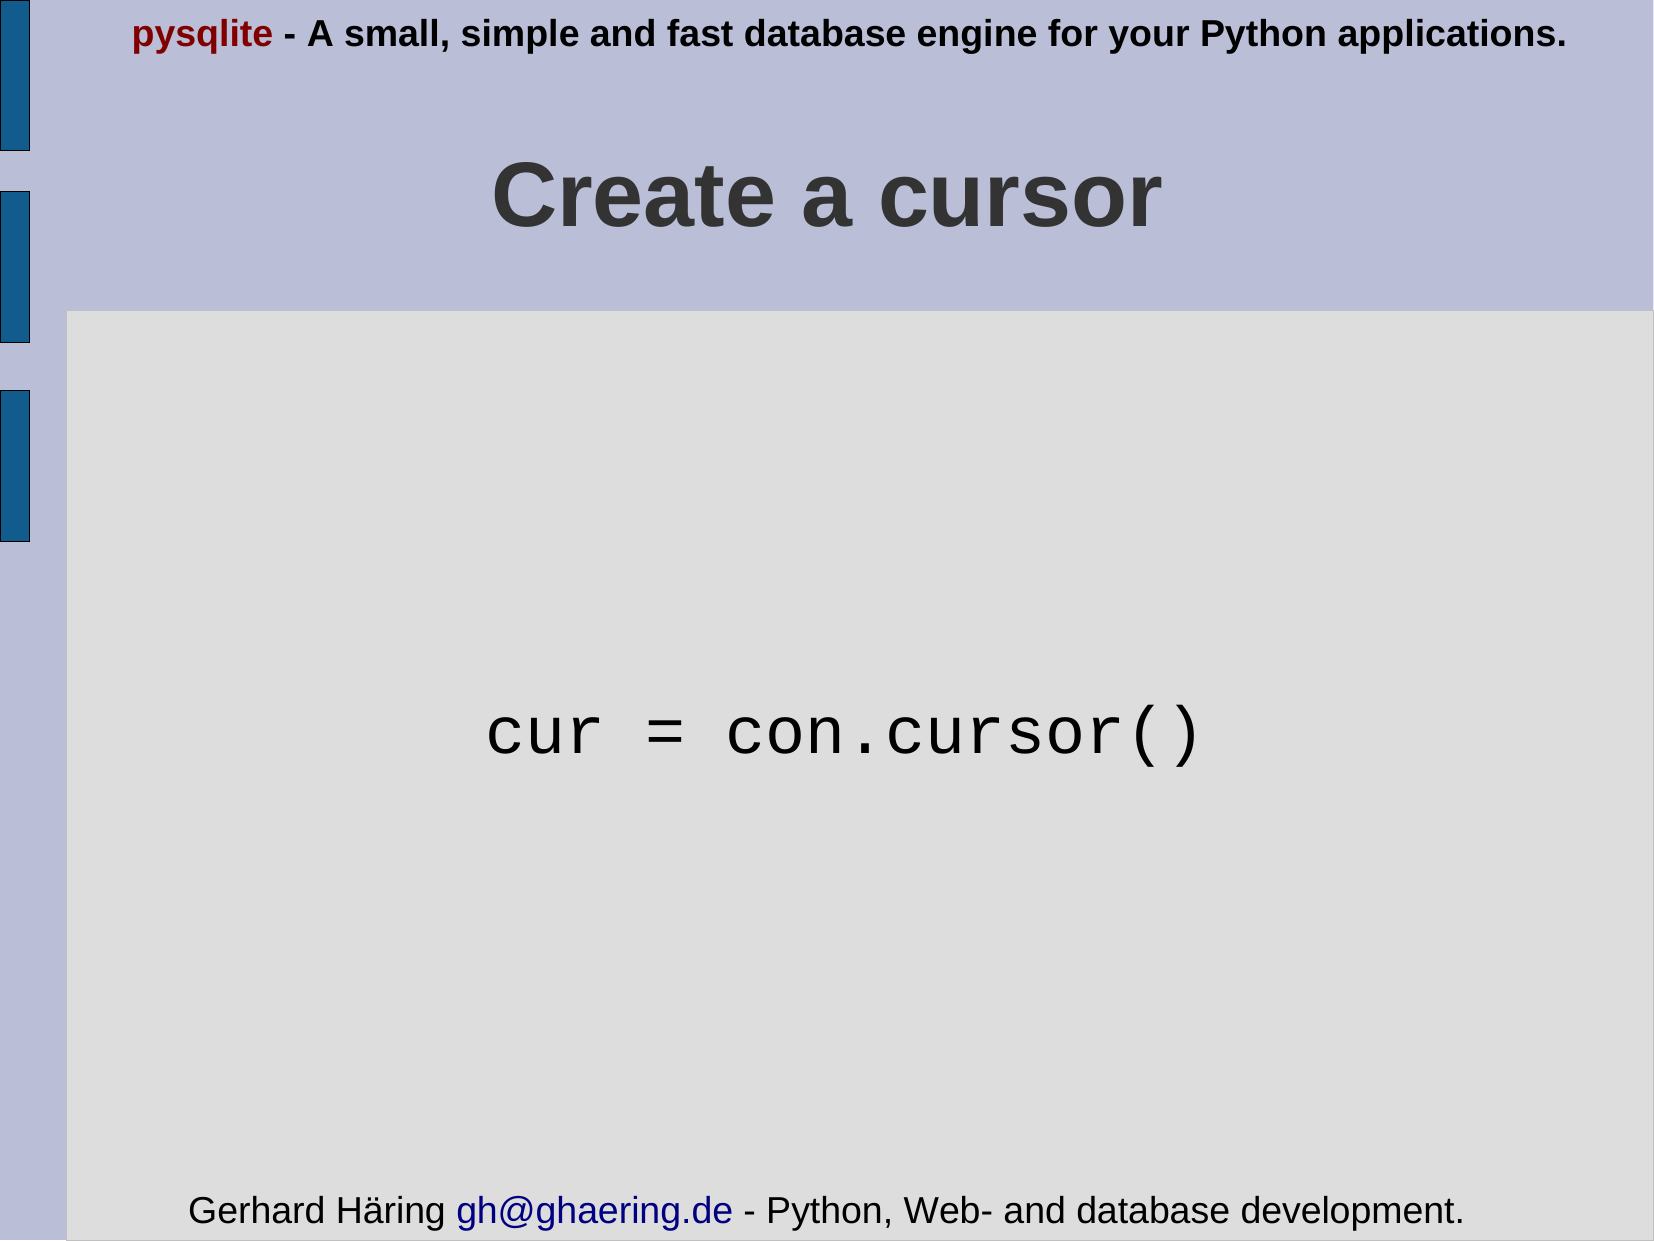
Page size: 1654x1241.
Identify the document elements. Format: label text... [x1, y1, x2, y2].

title Create a cursor [121, 91, 1534, 299]
subtitle cur = con.cursor() [121, 344, 1534, 1127]
